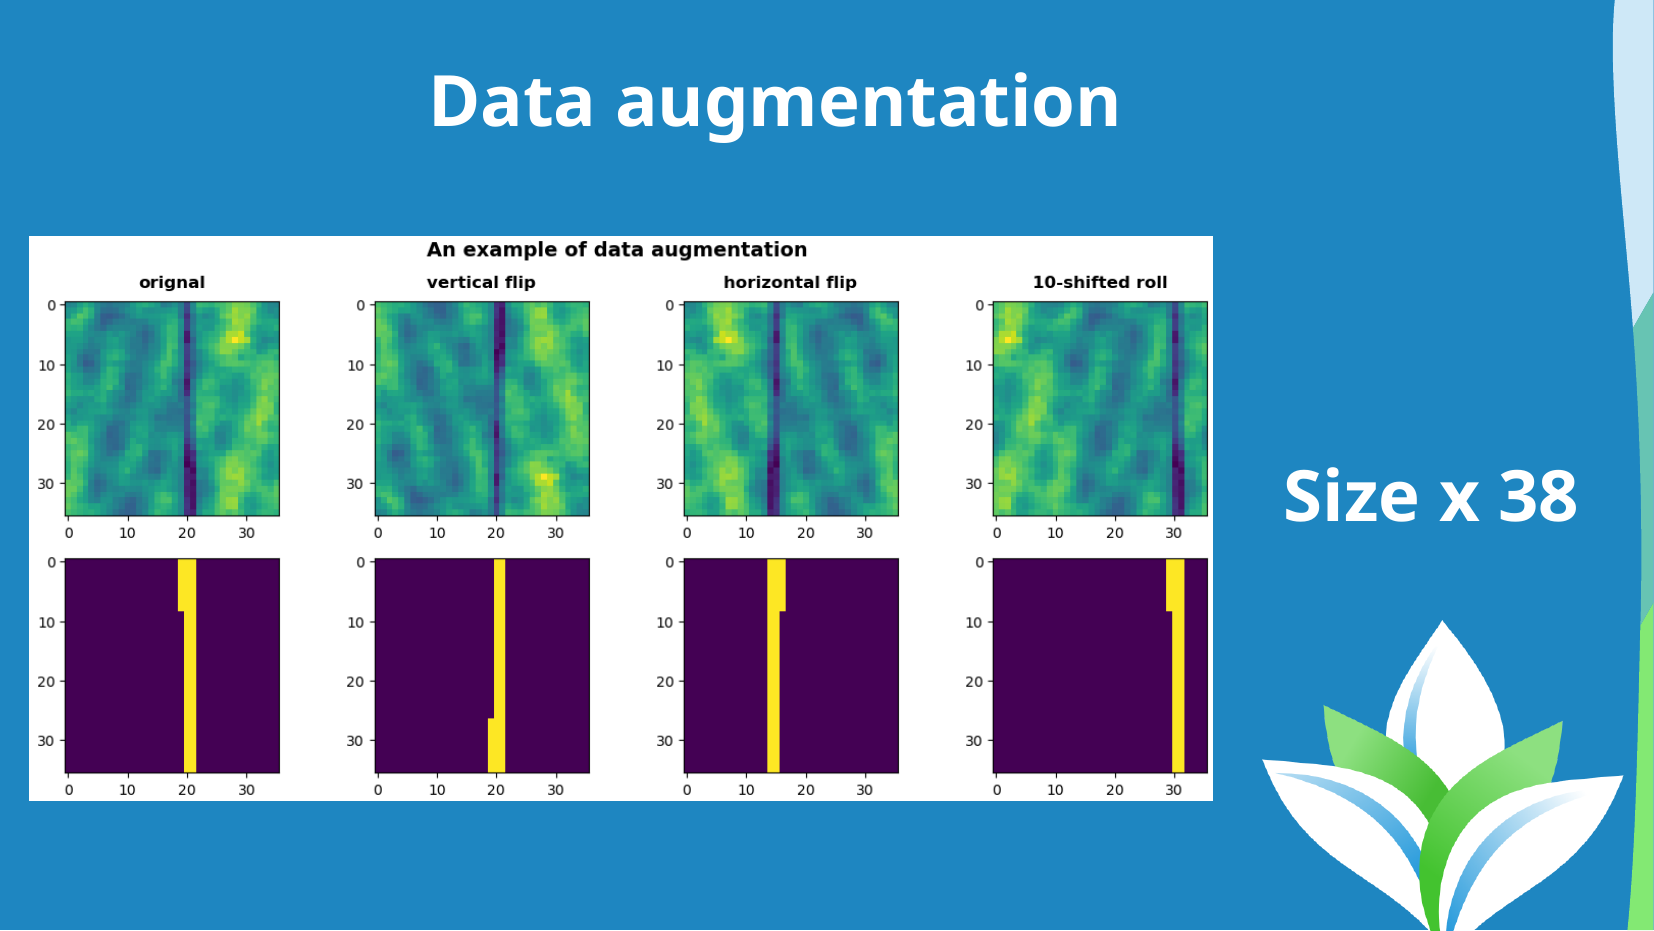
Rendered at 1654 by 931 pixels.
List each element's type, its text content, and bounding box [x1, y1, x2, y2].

picture [29, 236, 1213, 801]
picture [1262, 620, 1625, 931]
text_box Size x 38 [1269, 442, 1654, 543]
text_box Data augmentation [413, 47, 1389, 148]
